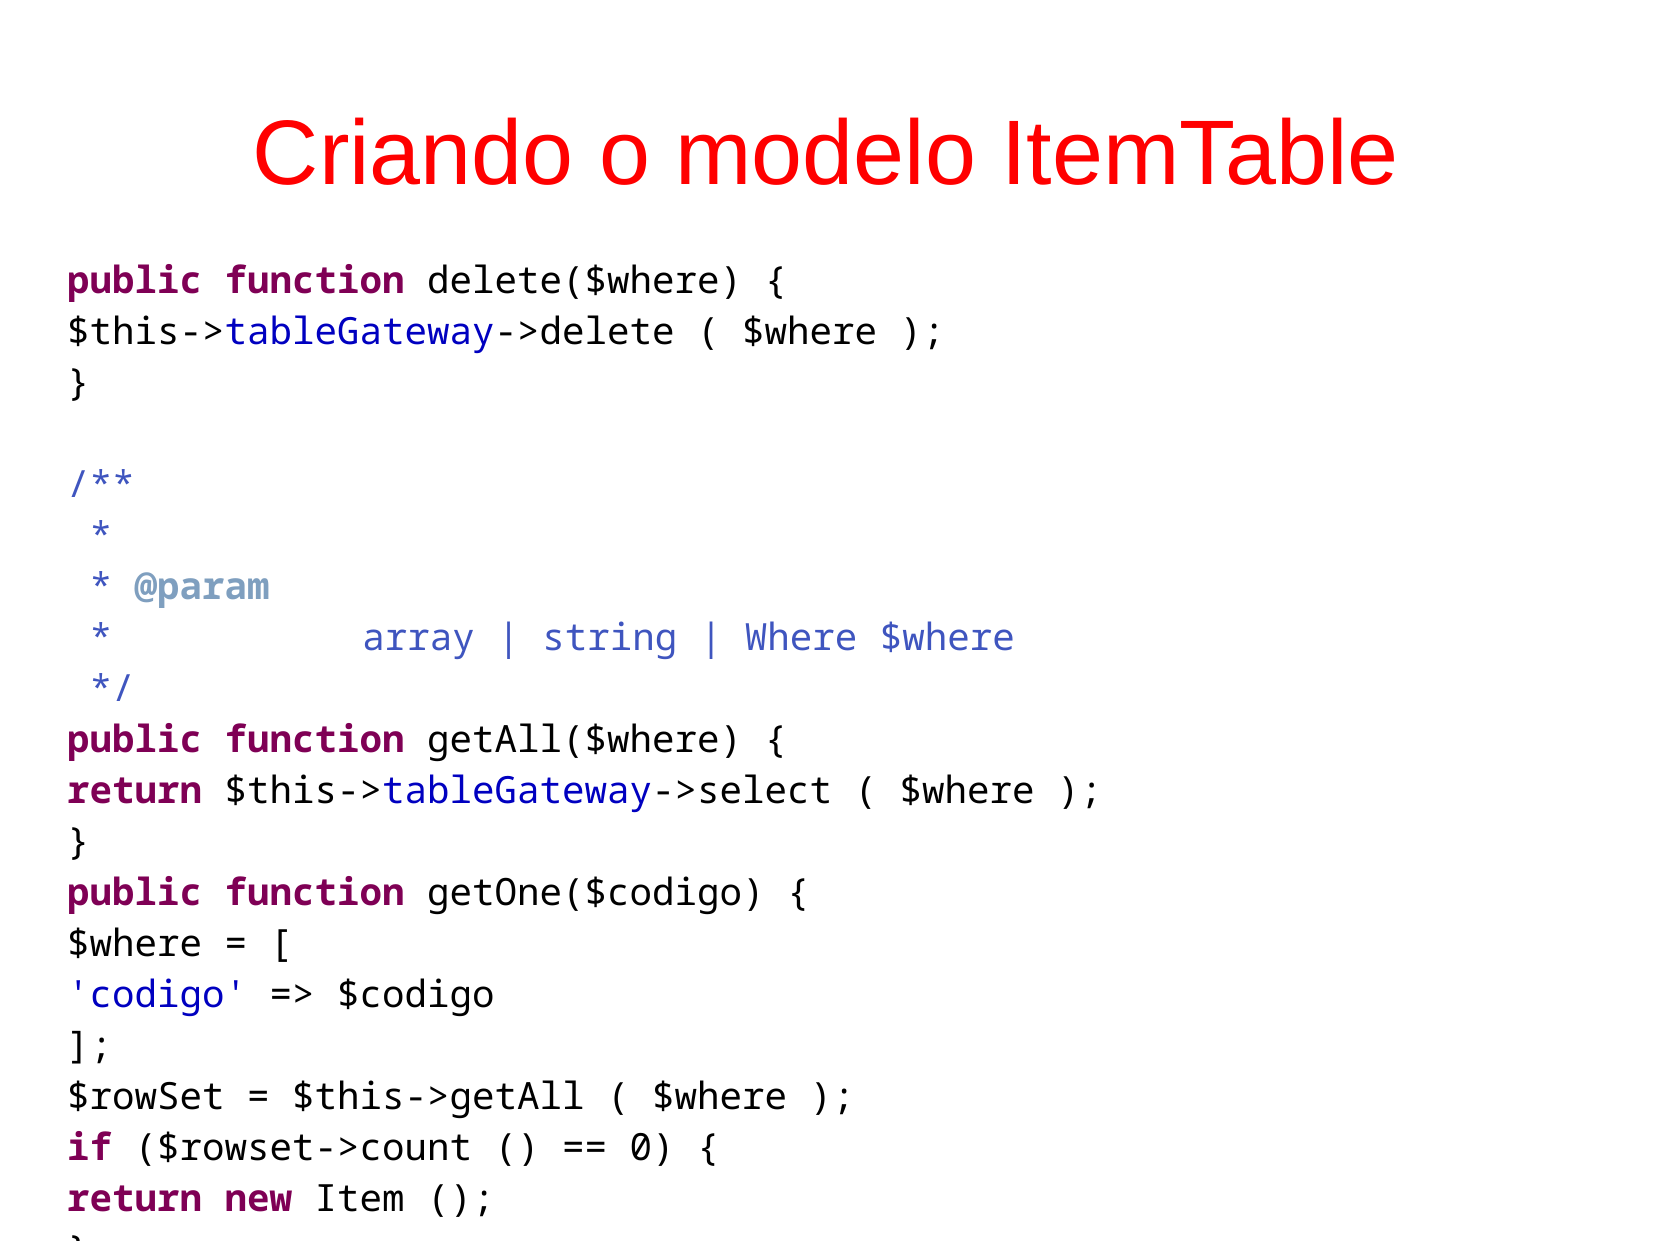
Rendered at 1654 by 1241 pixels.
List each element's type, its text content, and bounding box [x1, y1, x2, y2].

text_box public function delete($where) { $this->tableGateway->delete ( $where ); } /** * * @param * array | string | Where $where */ public function getAll($where) { return $this->tableGateway->select ( $where ); } public function getOne($codigo) { $where = [ 'codigo' => $codigo ]; $rowSet = $this->getAll ( $where ); if ($rowset->count () == 0) { return new Item (); } return $rowSet->current (); } } [52, 246, 1600, 1241]
title Criando o modelo ItemTable [82, 49, 1571, 246]
